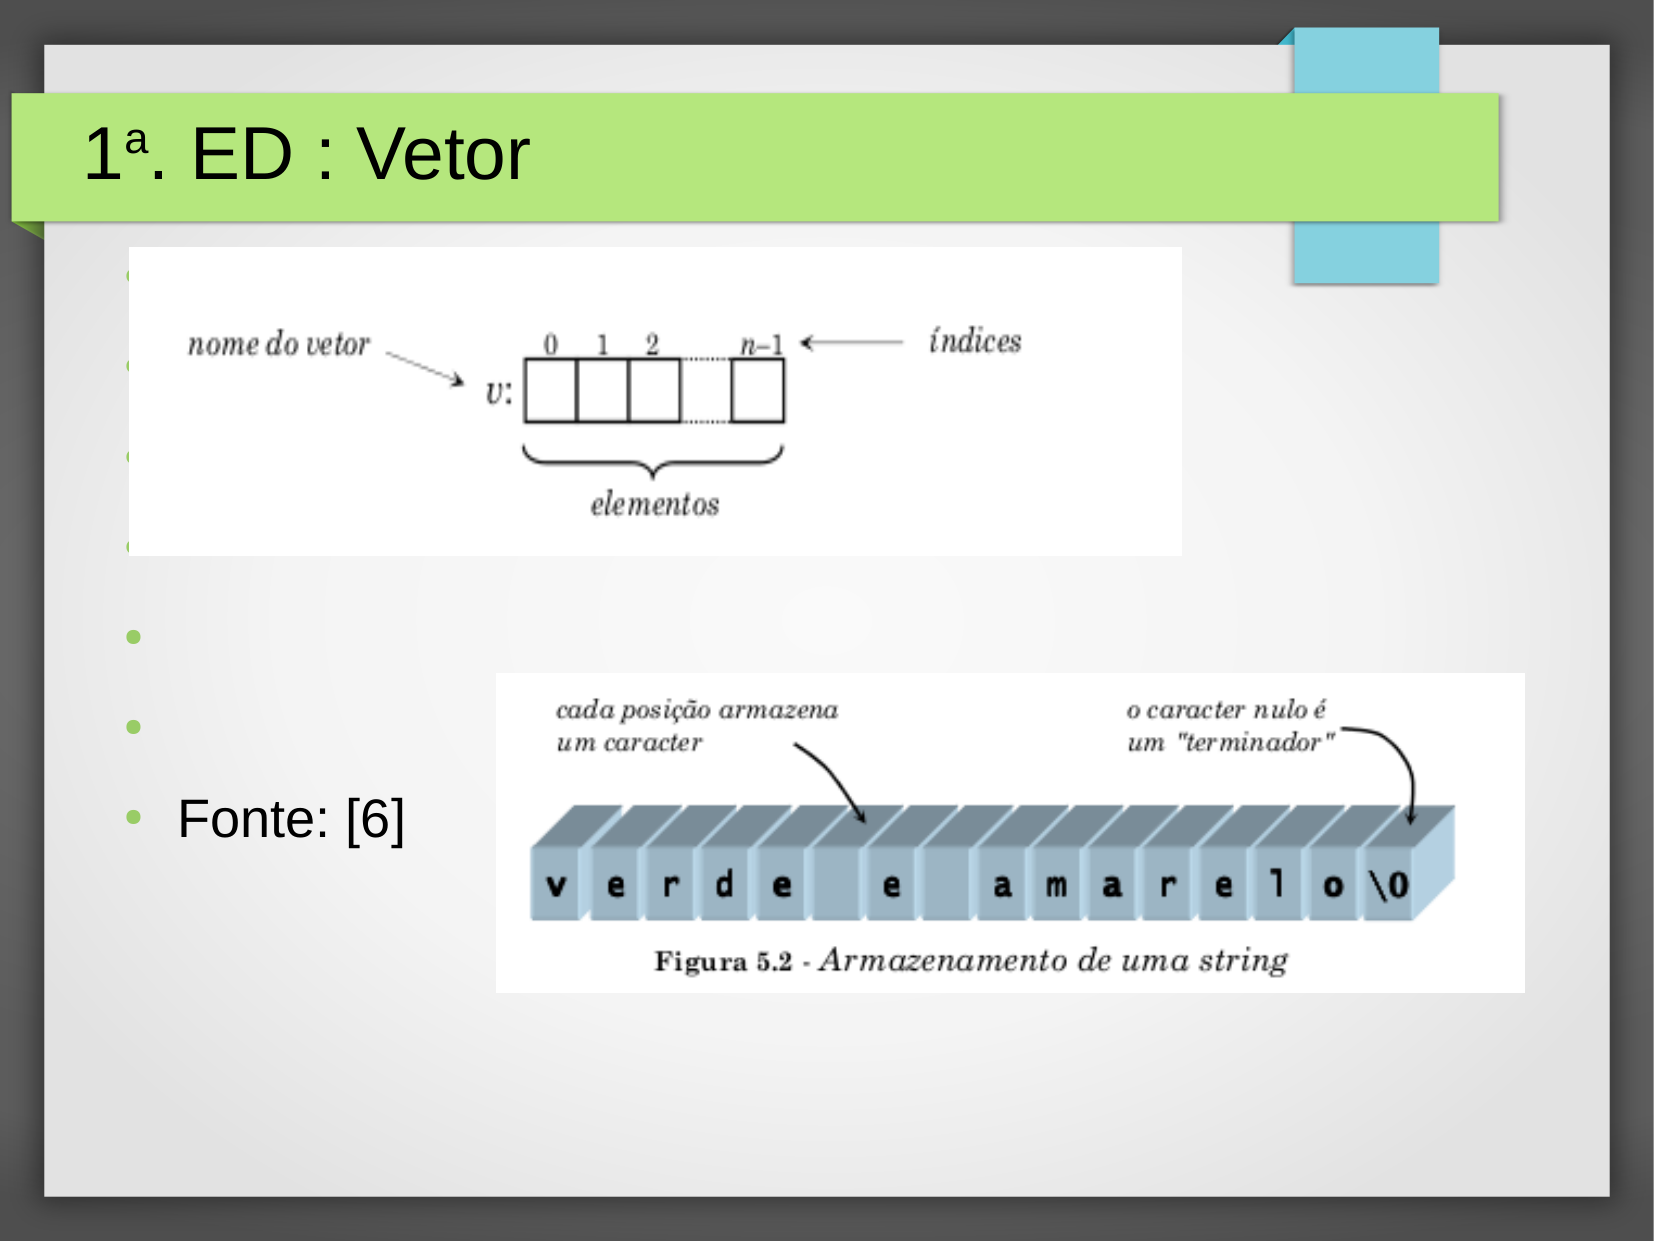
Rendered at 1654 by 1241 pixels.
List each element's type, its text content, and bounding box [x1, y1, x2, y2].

list Fonte: [6] [106, 248, 1595, 1075]
title 1a. ED : Vetor [82, 94, 1264, 213]
picture [0, 0, 1654, 1241]
